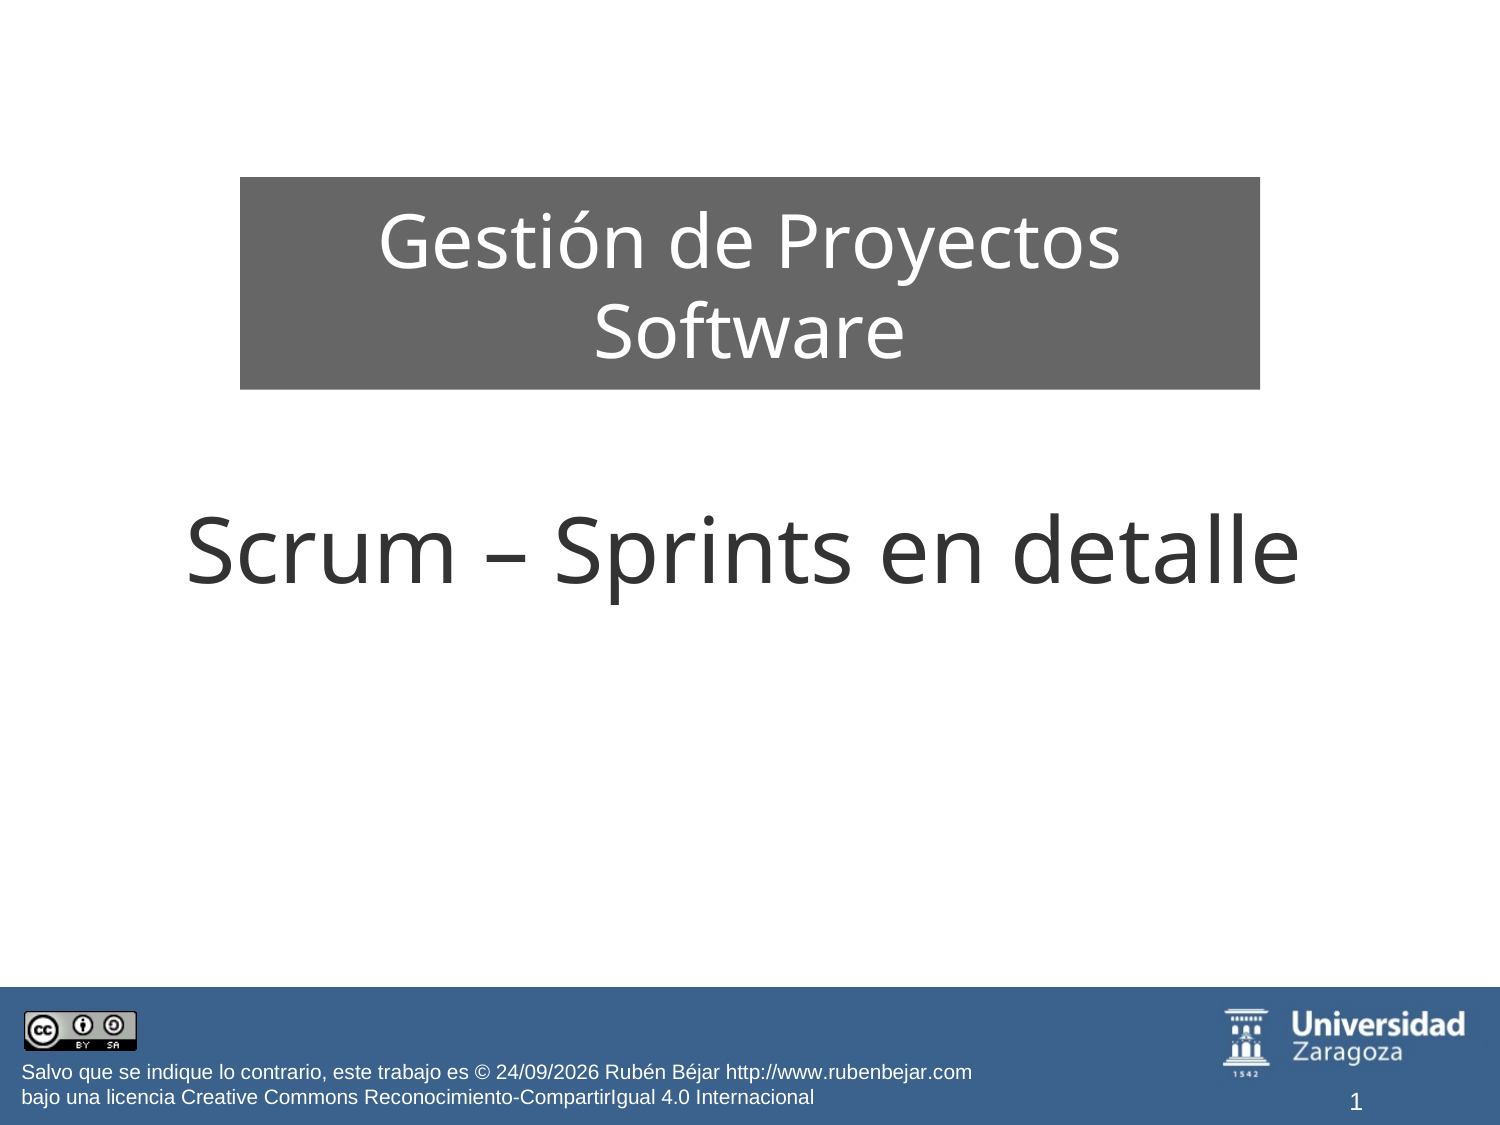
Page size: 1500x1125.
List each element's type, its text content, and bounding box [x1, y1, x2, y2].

text_box Scrum – Sprints en detalle [106, 484, 1382, 611]
text_box Gestión de Proyectos Software [240, 177, 1261, 390]
picture [0, 987, 1500, 1125]
